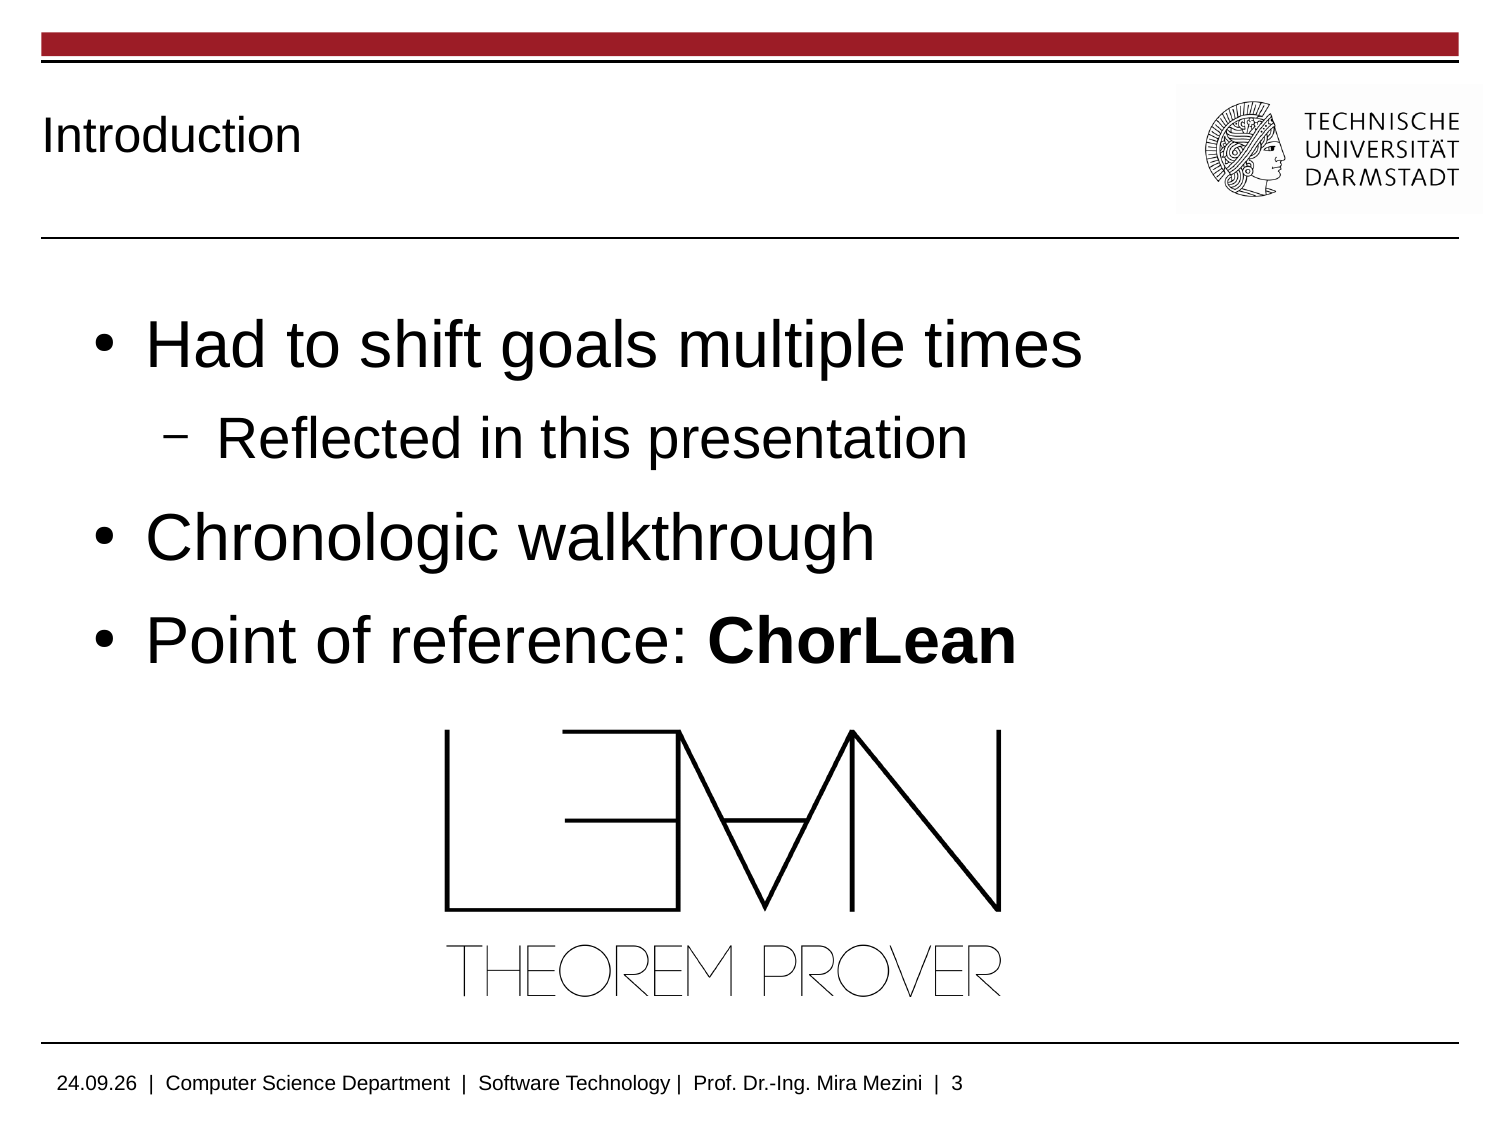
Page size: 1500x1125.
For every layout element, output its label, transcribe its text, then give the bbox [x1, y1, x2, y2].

title Introduction [41, 60, 1131, 211]
picture [230, 708, 1223, 1018]
list Had to shift goals multiple times Reflected in this presentation Chronologic walkthrough Point of reference: ChorLean [75, 204, 1425, 857]
